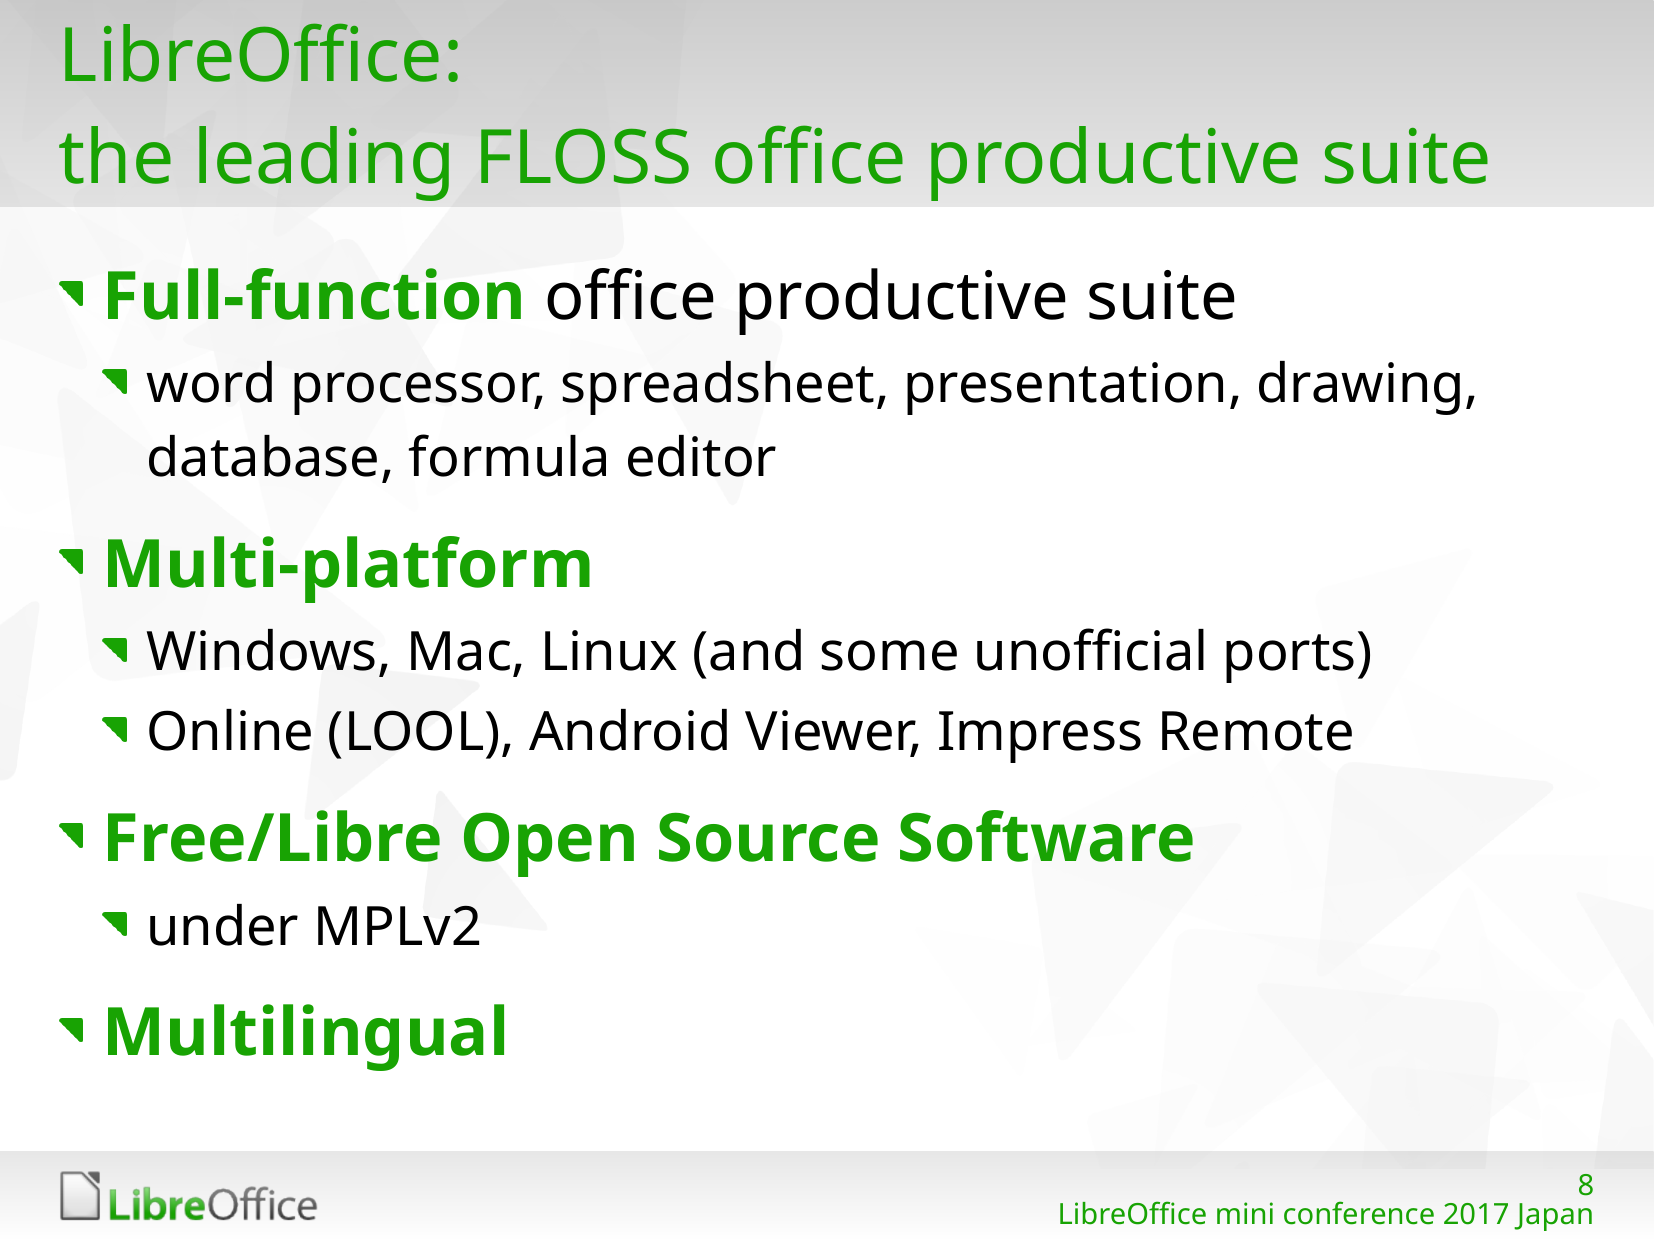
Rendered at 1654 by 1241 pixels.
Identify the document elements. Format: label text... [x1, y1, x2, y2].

picture [0, 0, 783, 931]
title LibreOffice: the leading FLOSS office productive suite [59, 0, 1595, 215]
list Full-function office productive suite word processor, spreadsheet, presentation, drawing, database, formula editor Multi-platform Windows, Mac, Linux (and some unofficial ports) Online (LOOL), Android Viewer, Impress Remote Free/Libre Open Source Software under MPLv2 Multilingual [59, 248, 1595, 1143]
picture [41, 1152, 337, 1240]
picture [915, 548, 1654, 1169]
